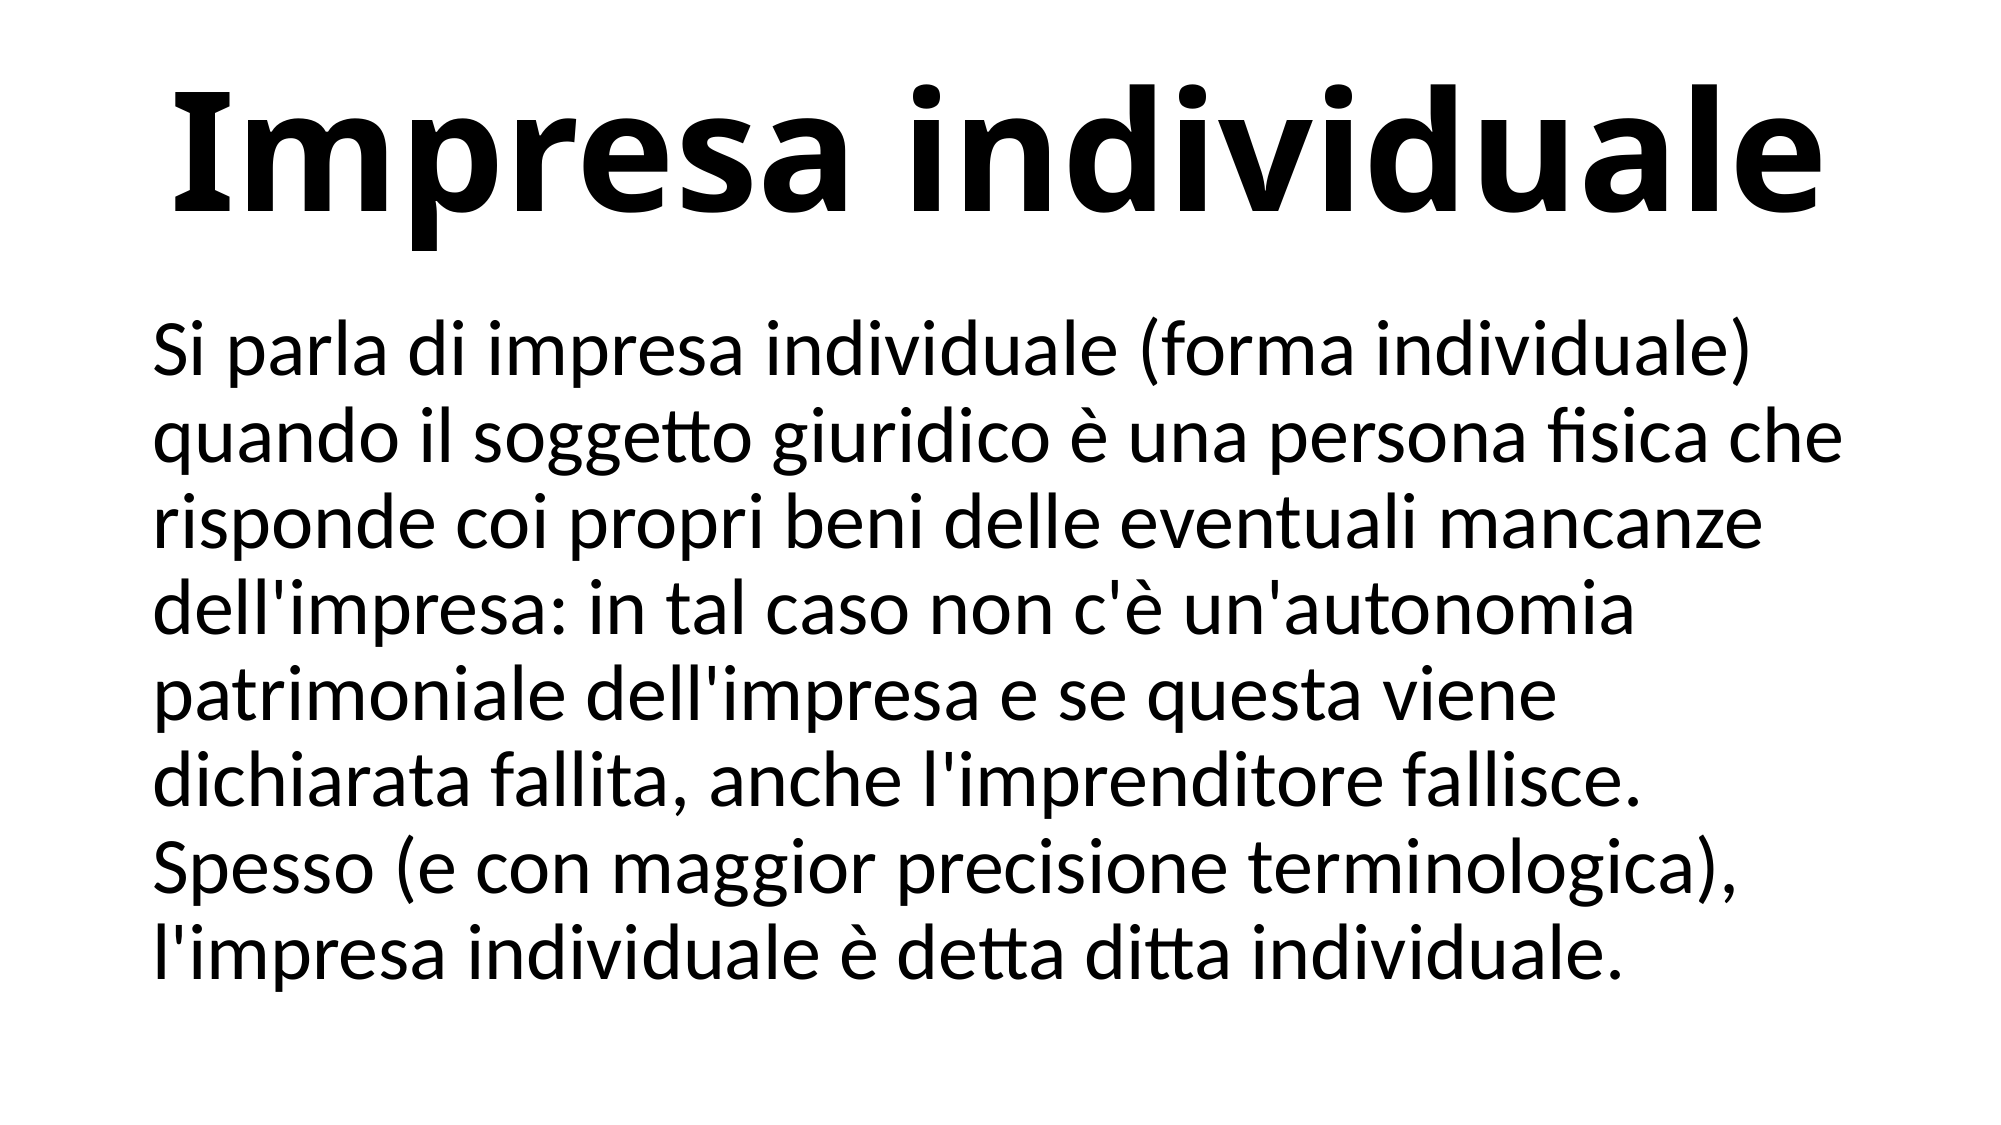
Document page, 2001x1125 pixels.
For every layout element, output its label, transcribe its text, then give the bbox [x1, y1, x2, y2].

list Si parla di impresa individuale (forma individuale) quando il soggetto giuridico è una persona fisica che risponde coi propri beni delle eventuali mancanze dell'impresa: in tal caso non c'è un'autonomia patrimoniale dell'impresa e se questa viene dichiarata fallita, anche l'imprenditore fallisce. Spesso (e con maggior precisione terminologica), l'impresa individuale è detta ditta individuale. [137, 299, 1863, 1014]
title Impresa individuale [137, 59, 1863, 278]
